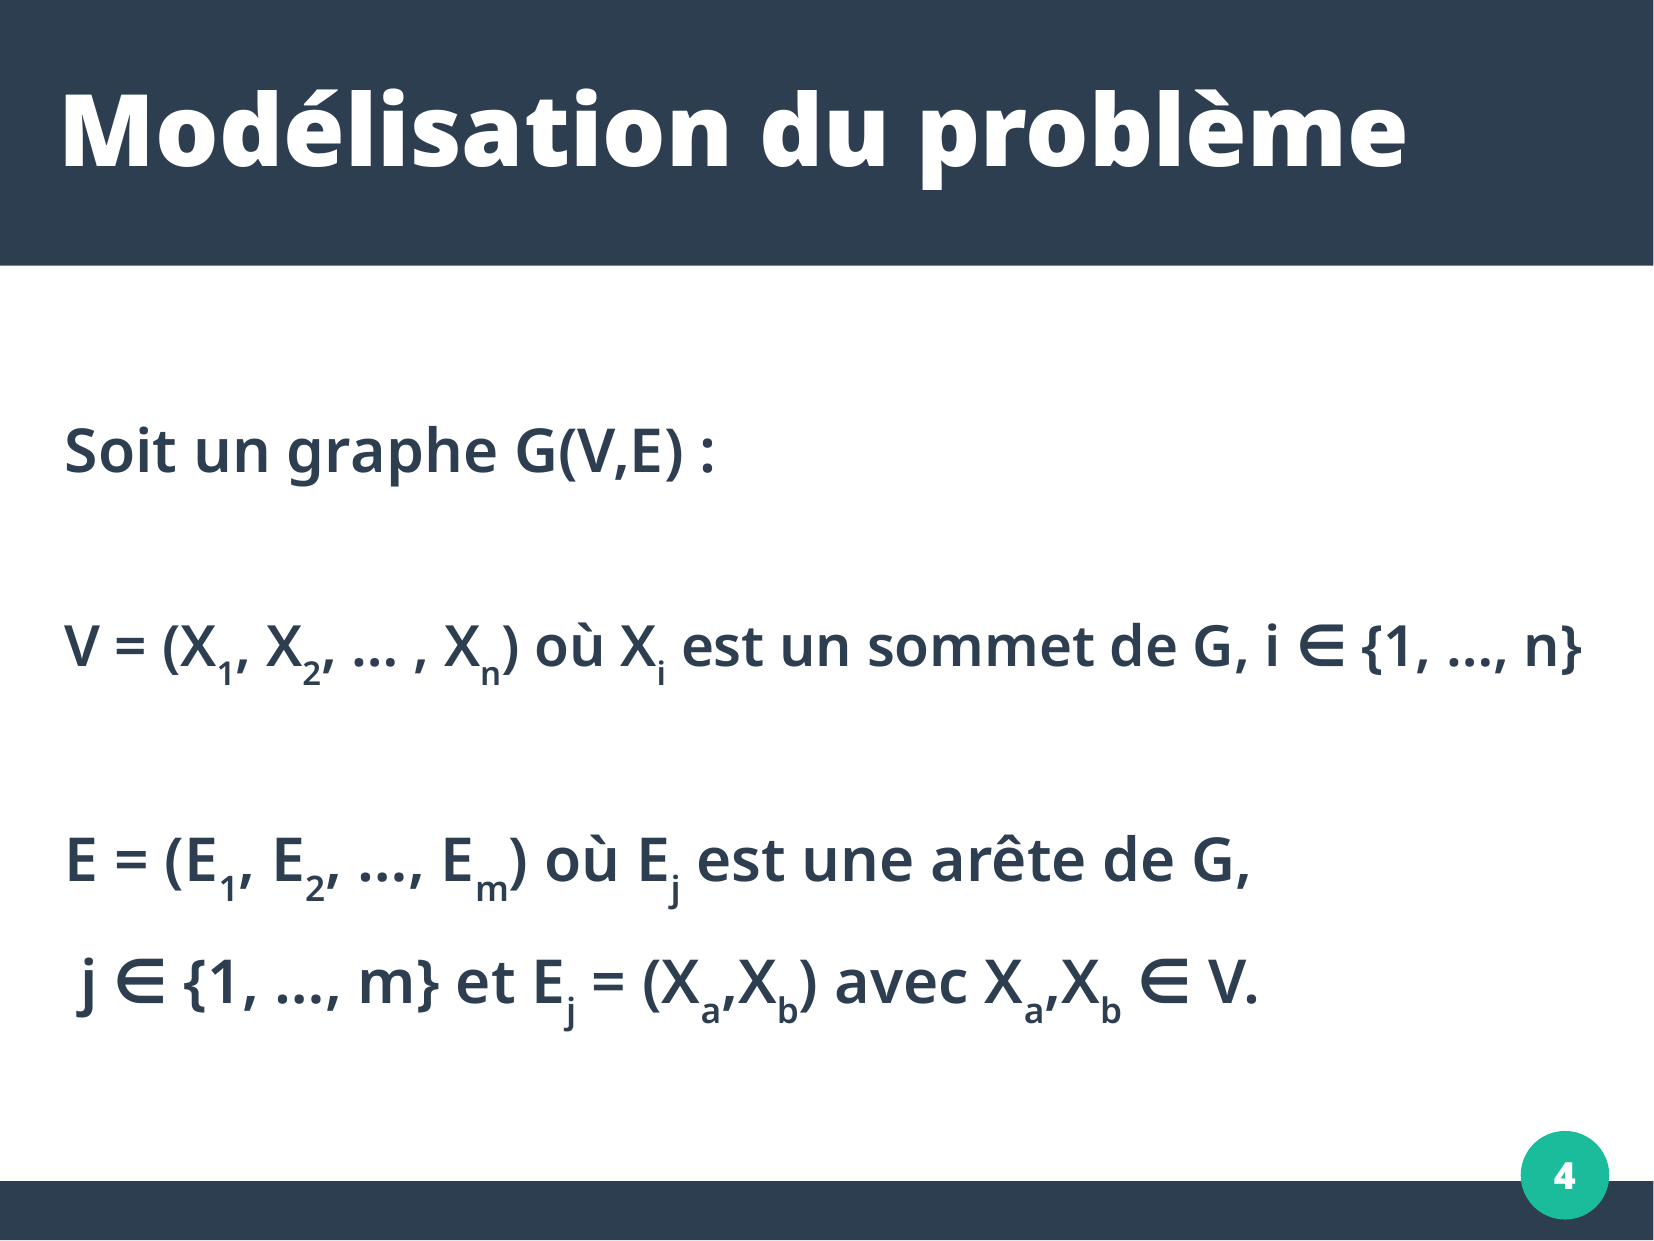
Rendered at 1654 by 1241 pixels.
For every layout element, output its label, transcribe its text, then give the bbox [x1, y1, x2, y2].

list Soit un graphe G(V,E) : V = (X1, X2, … , Xn) où Xi est un sommet de G, i ∈ {1, …, n} E = (E1, E2, …, Em) où Ej est une arête de G, j ∈ {1, …, m} et Ej = (Xa,Xb) avec Xa,Xb ∈ V. [0, 324, 1595, 1152]
title Modélisation du problème [59, 49, 1595, 207]
